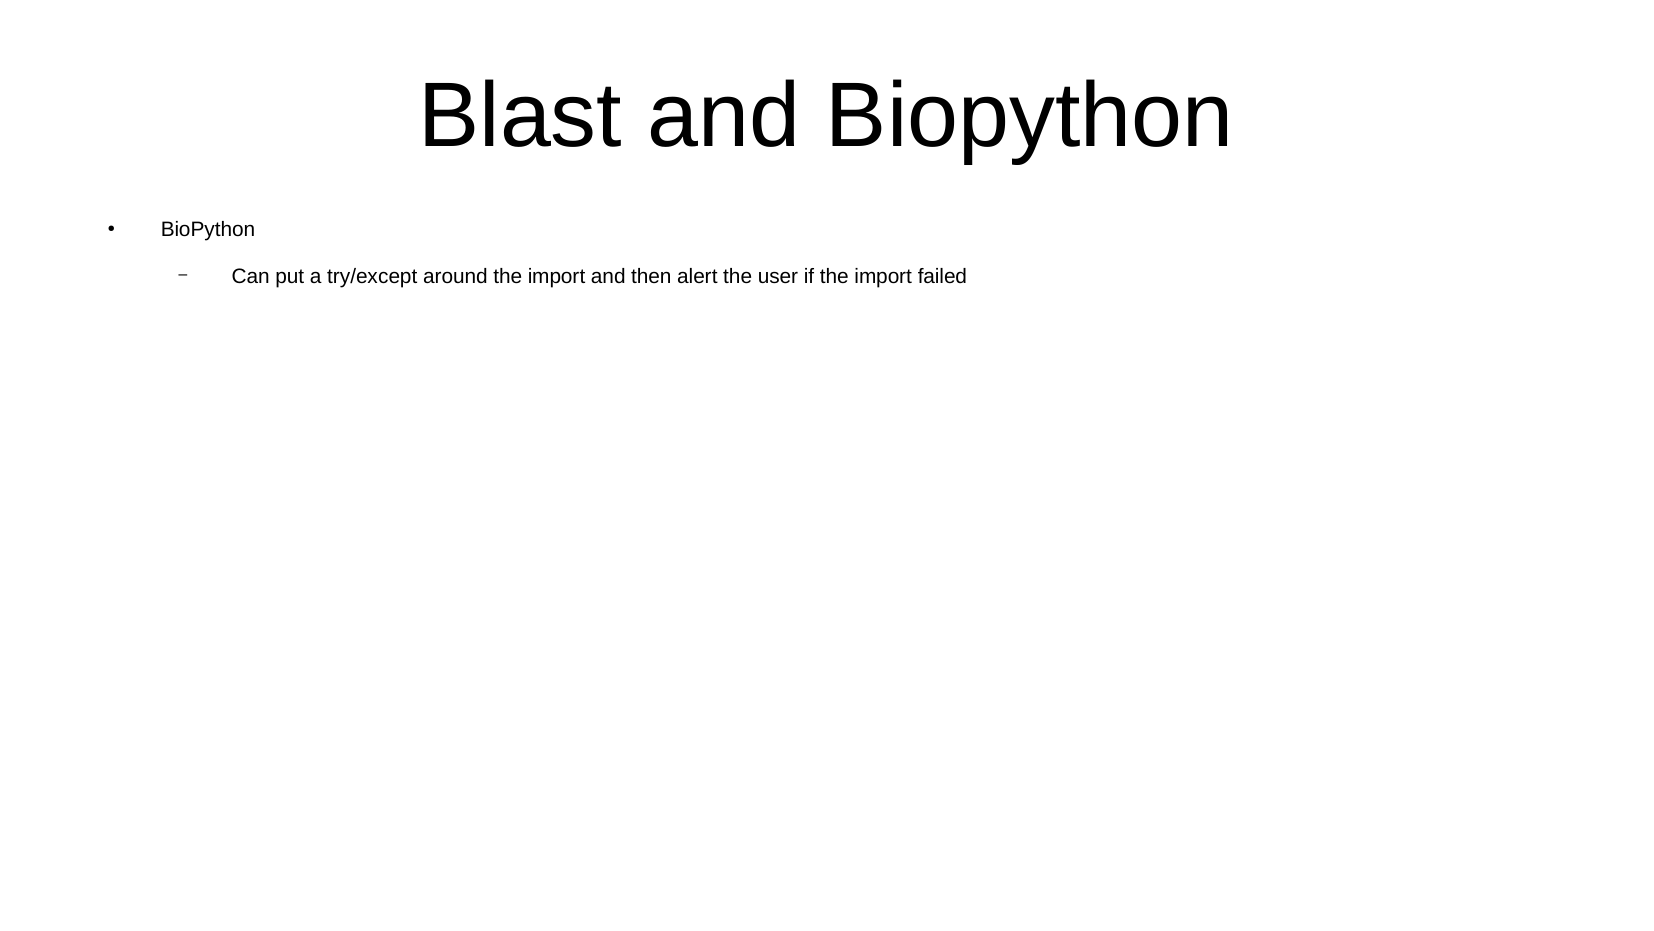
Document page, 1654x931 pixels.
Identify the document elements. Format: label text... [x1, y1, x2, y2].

title Blast and Biopython [82, 37, 1571, 193]
list BioPython Can put a try/except around the import and then alert the user if the import failed [90, 217, 1636, 916]
